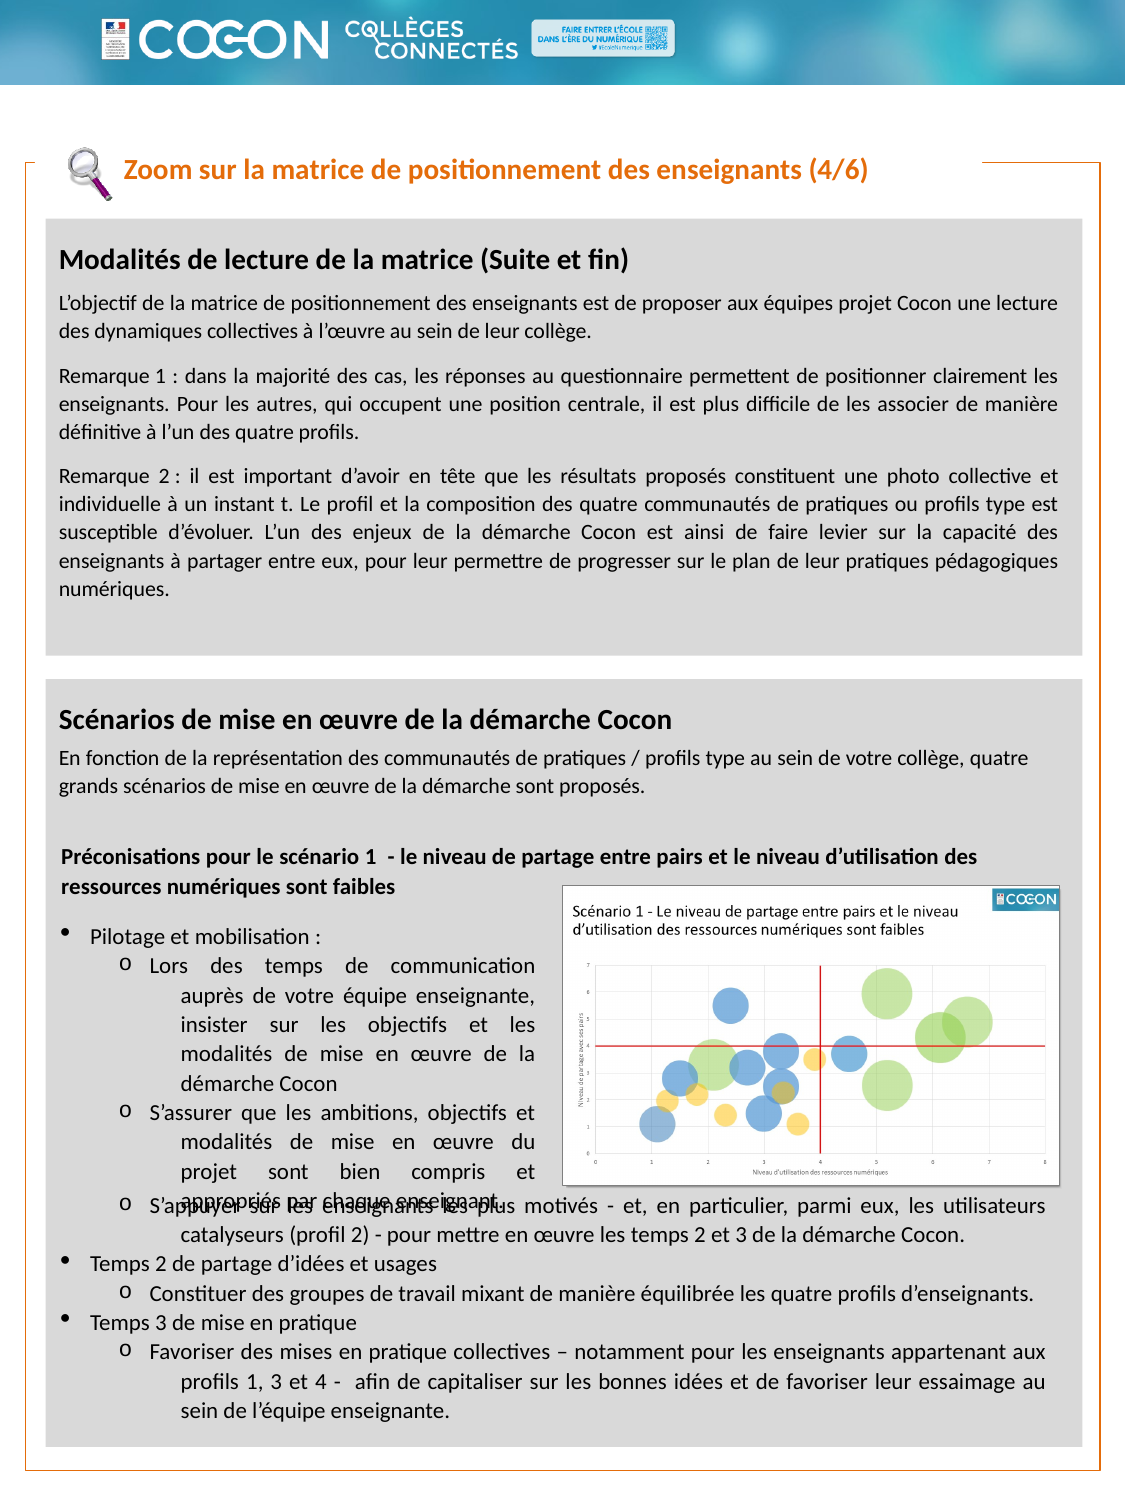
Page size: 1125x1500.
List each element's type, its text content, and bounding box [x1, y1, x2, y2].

text_box Scénarios de mise en œuvre de la démarche Cocon En fonction de la représentation des communautés de pratiques / profils type au sein de votre collège, quatre grands scénarios de mise en œuvre de la démarche sont proposés. [43, 690, 1083, 1105]
text_box Zoom sur la matrice de positionnement des enseignants (4/6) [34, 127, 983, 210]
picture [562, 936, 1059, 1181]
text_box Modalités de lecture de la matrice (Suite et fin) L’objectif de la matrice de positionnement des enseignants est de proposer aux équipes projet Cocon une lecture des dynamiques collectives à l’œuvre au sein de leur collège. Remarque 1 : dans la majorité des cas, les réponses au questionnaire permettent de positionner clairement les enseignants. Pour les autres, qui occupent une position centrale, il est plus difficile de les associer de manière définitive à l’un des quatre profils. Remarque 2 : il est important d’avoir en tête que les résultats proposés constituent une photo collective et individuelle à un instant t. Le profil et la composition des quatre communautés de pratiques ou profils type est susceptible d’évoluer. L’un des enjeux de la démarche Cocon est ainsi de faire levier sur la capacité des enseignants à partager entre eux, pour leur permettre de progresser sur le plan de leur pratiques pédagogiques numériques. [43, 230, 1083, 644]
text_box Pilotage et mobilisation : Lors des temps de communication auprès de votre équipe enseignante, insister sur les objectifs et les modalités de mise en œuvre de la démarche Cocon S’assurer que les ambitions, objectifs et modalités de mise en œuvre du projet sont bien compris et appropriés par chaque enseignant. [46, 936, 551, 1181]
picture [66, 147, 120, 202]
text_box S’appuyer sur les enseignants les plus motivés - et, en particulier, parmi eux, les utilisateurs catalyseurs (profil 2) - pour mettre en œuvre les temps 2 et 3 de la démarche Cocon. Temps 2 de partage d’idées et usages Constituer des groupes de travail mixant de manière équilibrée les quatre profils d’enseignants. Temps 3 de mise en pratique Favoriser des mises en pratique collectives – notamment pour les enseignants appartenant aux profils 1, 3 et 4 - afin de capitaliser sur les bonnes idées et de favoriser leur essaimage au sein de l’équipe enseignante. [46, 1181, 1062, 1431]
text_box [25, 162, 1101, 1471]
picture [0, 0, 1125, 85]
text_box Préconisations pour le scénario 1 - le niveau de partage entre pairs et le niveau d’utilisation des ressources numériques sont faibles [46, 833, 1070, 936]
